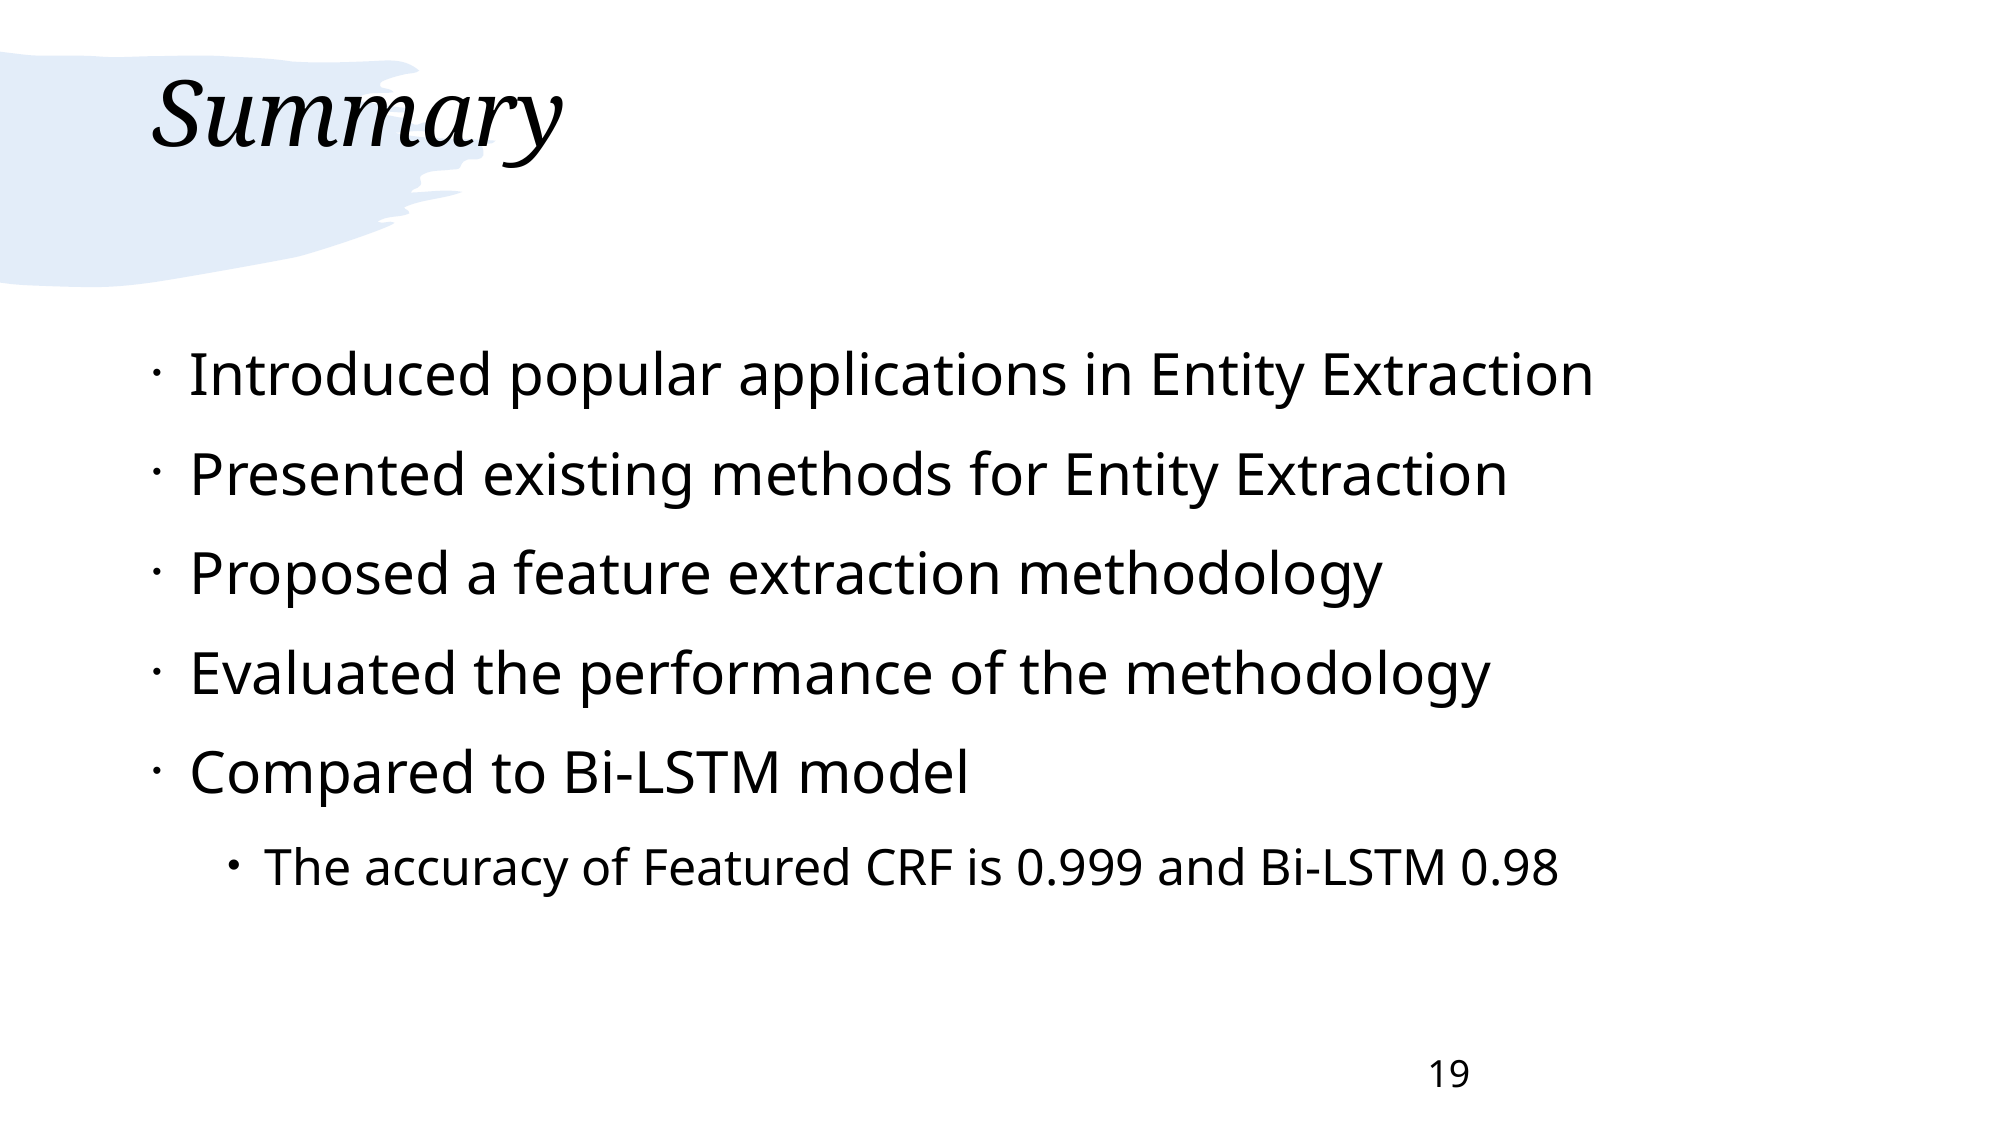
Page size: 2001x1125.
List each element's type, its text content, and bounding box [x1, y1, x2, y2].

title Summary [137, 59, 1863, 278]
list Introduced popular applications in Entity Extraction Presented existing methods for Entity Extraction Proposed a feature extraction methodology Evaluated the performance of the methodology Compared to Bi-LSTM model The accuracy of Featured CRF is 0.999 and Bi-LSTM 0.98 [137, 329, 1863, 1013]
slide_number <number> [1412, 1042, 1863, 1103]
